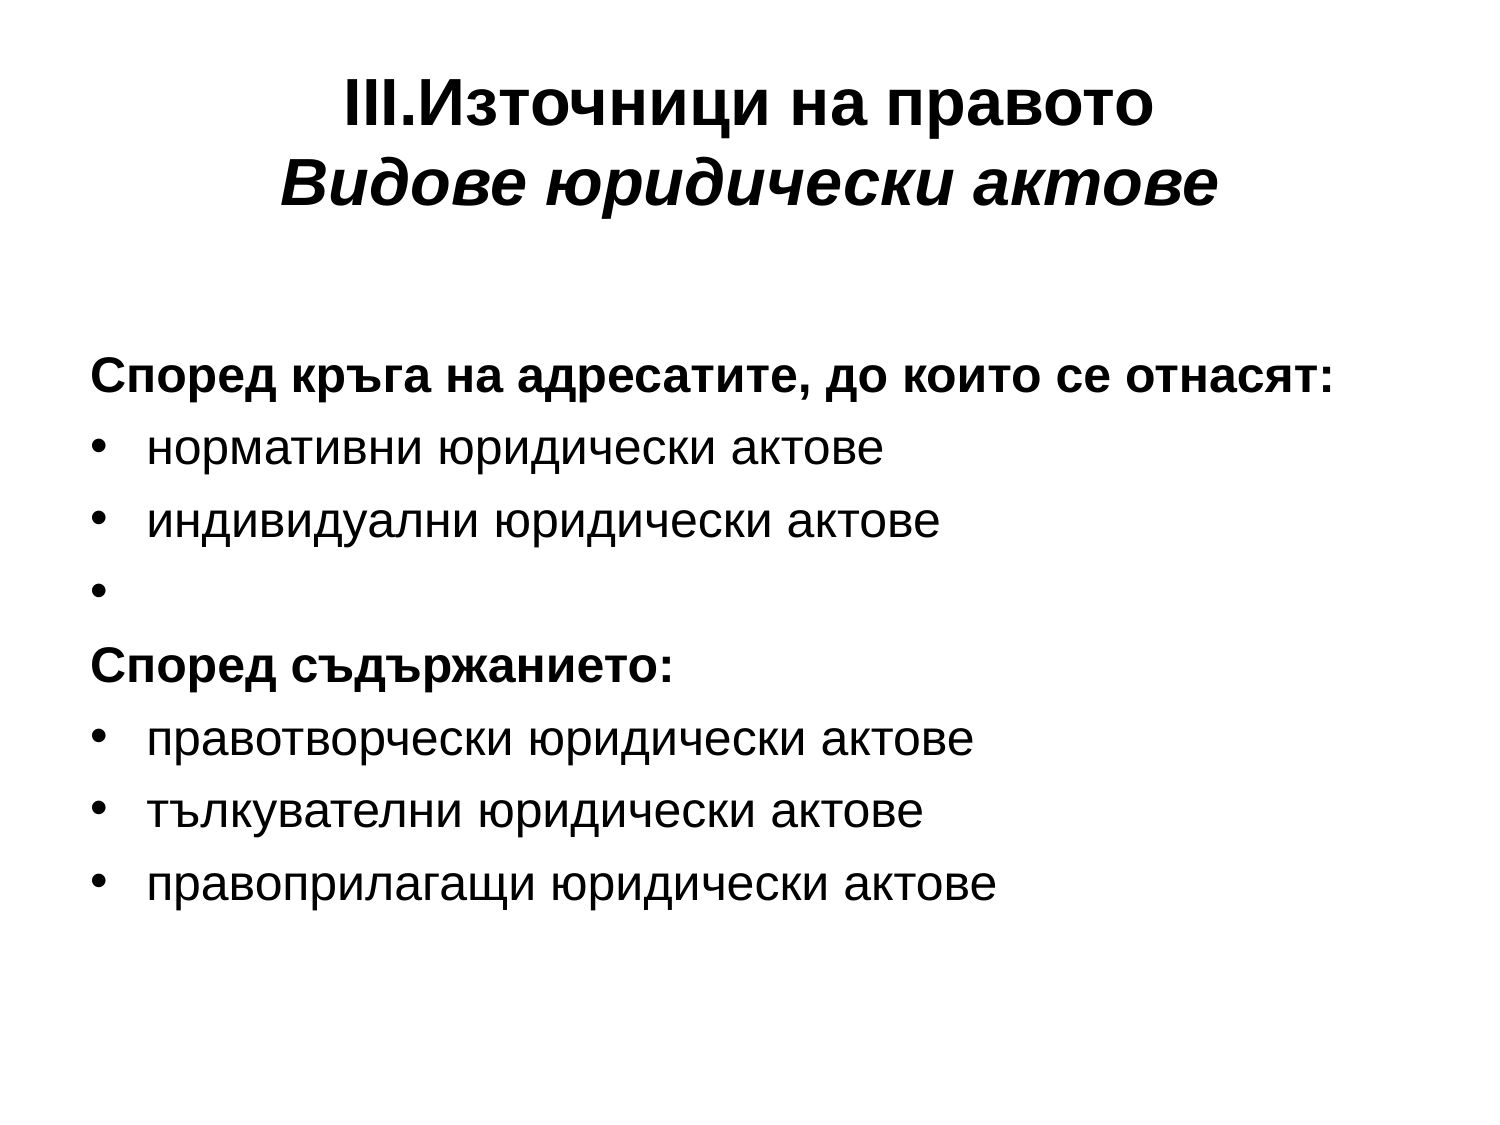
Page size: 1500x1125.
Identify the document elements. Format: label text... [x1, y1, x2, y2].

title ІІІ.Източници на правото Видове юридически актове [75, 45, 1426, 233]
list Според кръга на адресатите, до които се отнасят: нормативни юридически актове индивидуални юридически актове Според съдържанието: правотворчески юридически актове тълкувателни юридически актове правоприлагащи юридически актове [75, 262, 1426, 1005]
